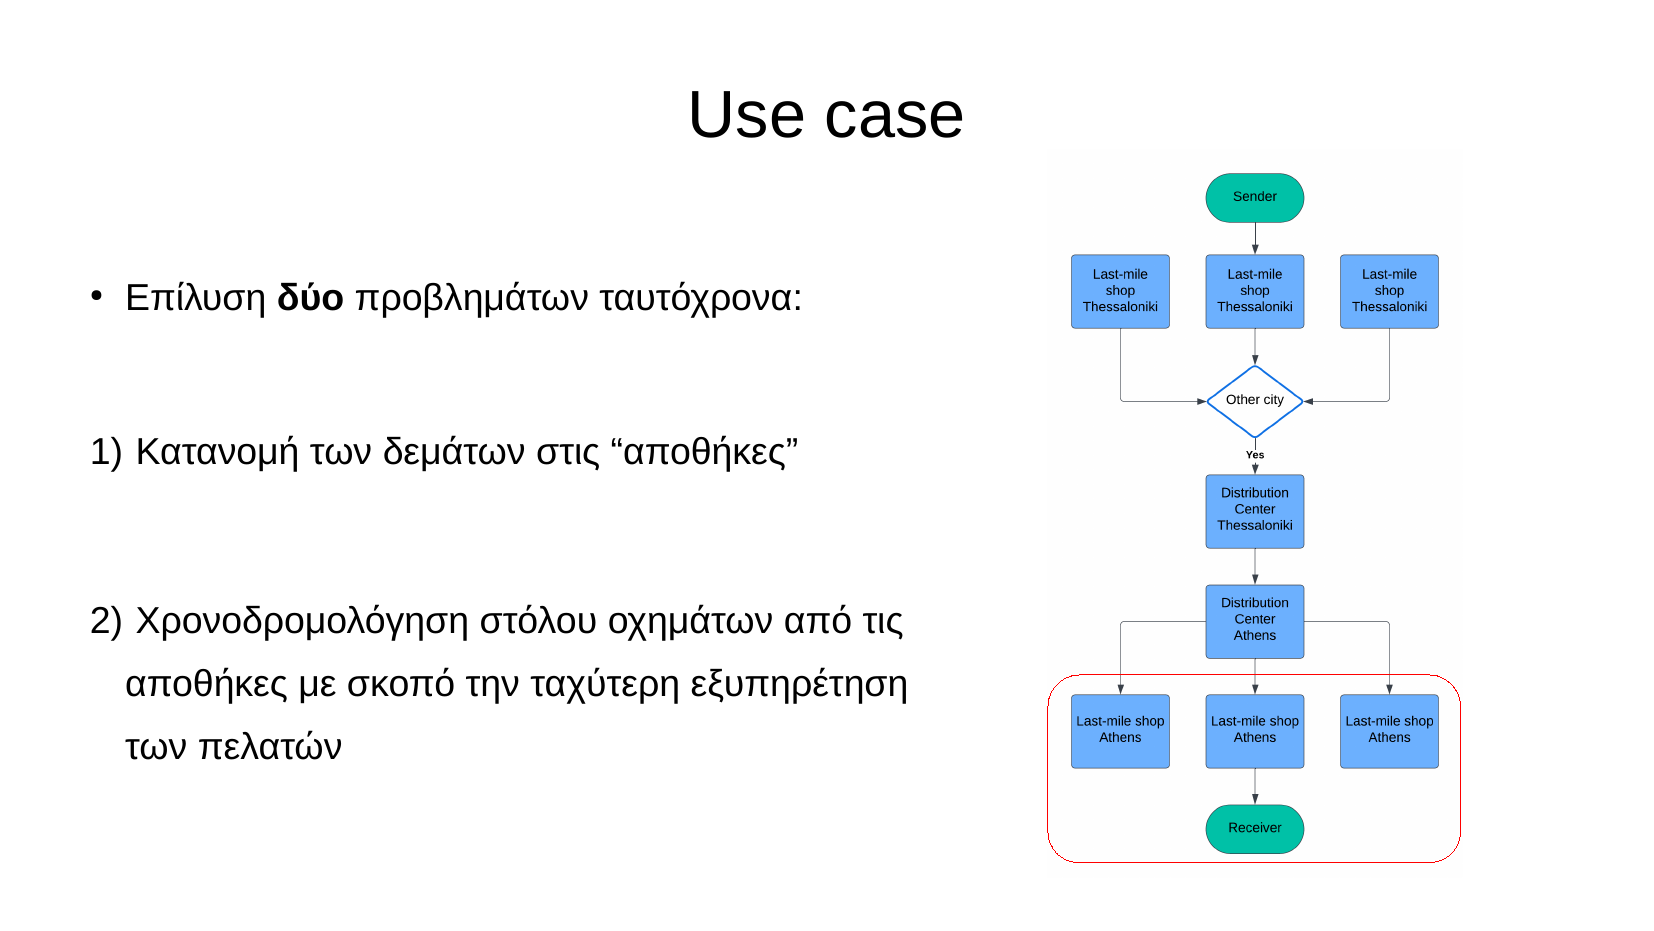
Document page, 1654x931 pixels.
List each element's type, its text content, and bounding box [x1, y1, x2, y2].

title Use case [82, 37, 1571, 193]
picture [1047, 149, 1463, 878]
text_box Επίλυση δύο προβλημάτων ταυτόχρονα: Κατανομή των δεμάτων στις “αποθήκες” Χρονοδρομολόγηση στόλου οχημάτων από τις αποθήκες με σκοπό την ταχύτερη εξυπηρέτηση των πελατών [75, 262, 976, 863]
